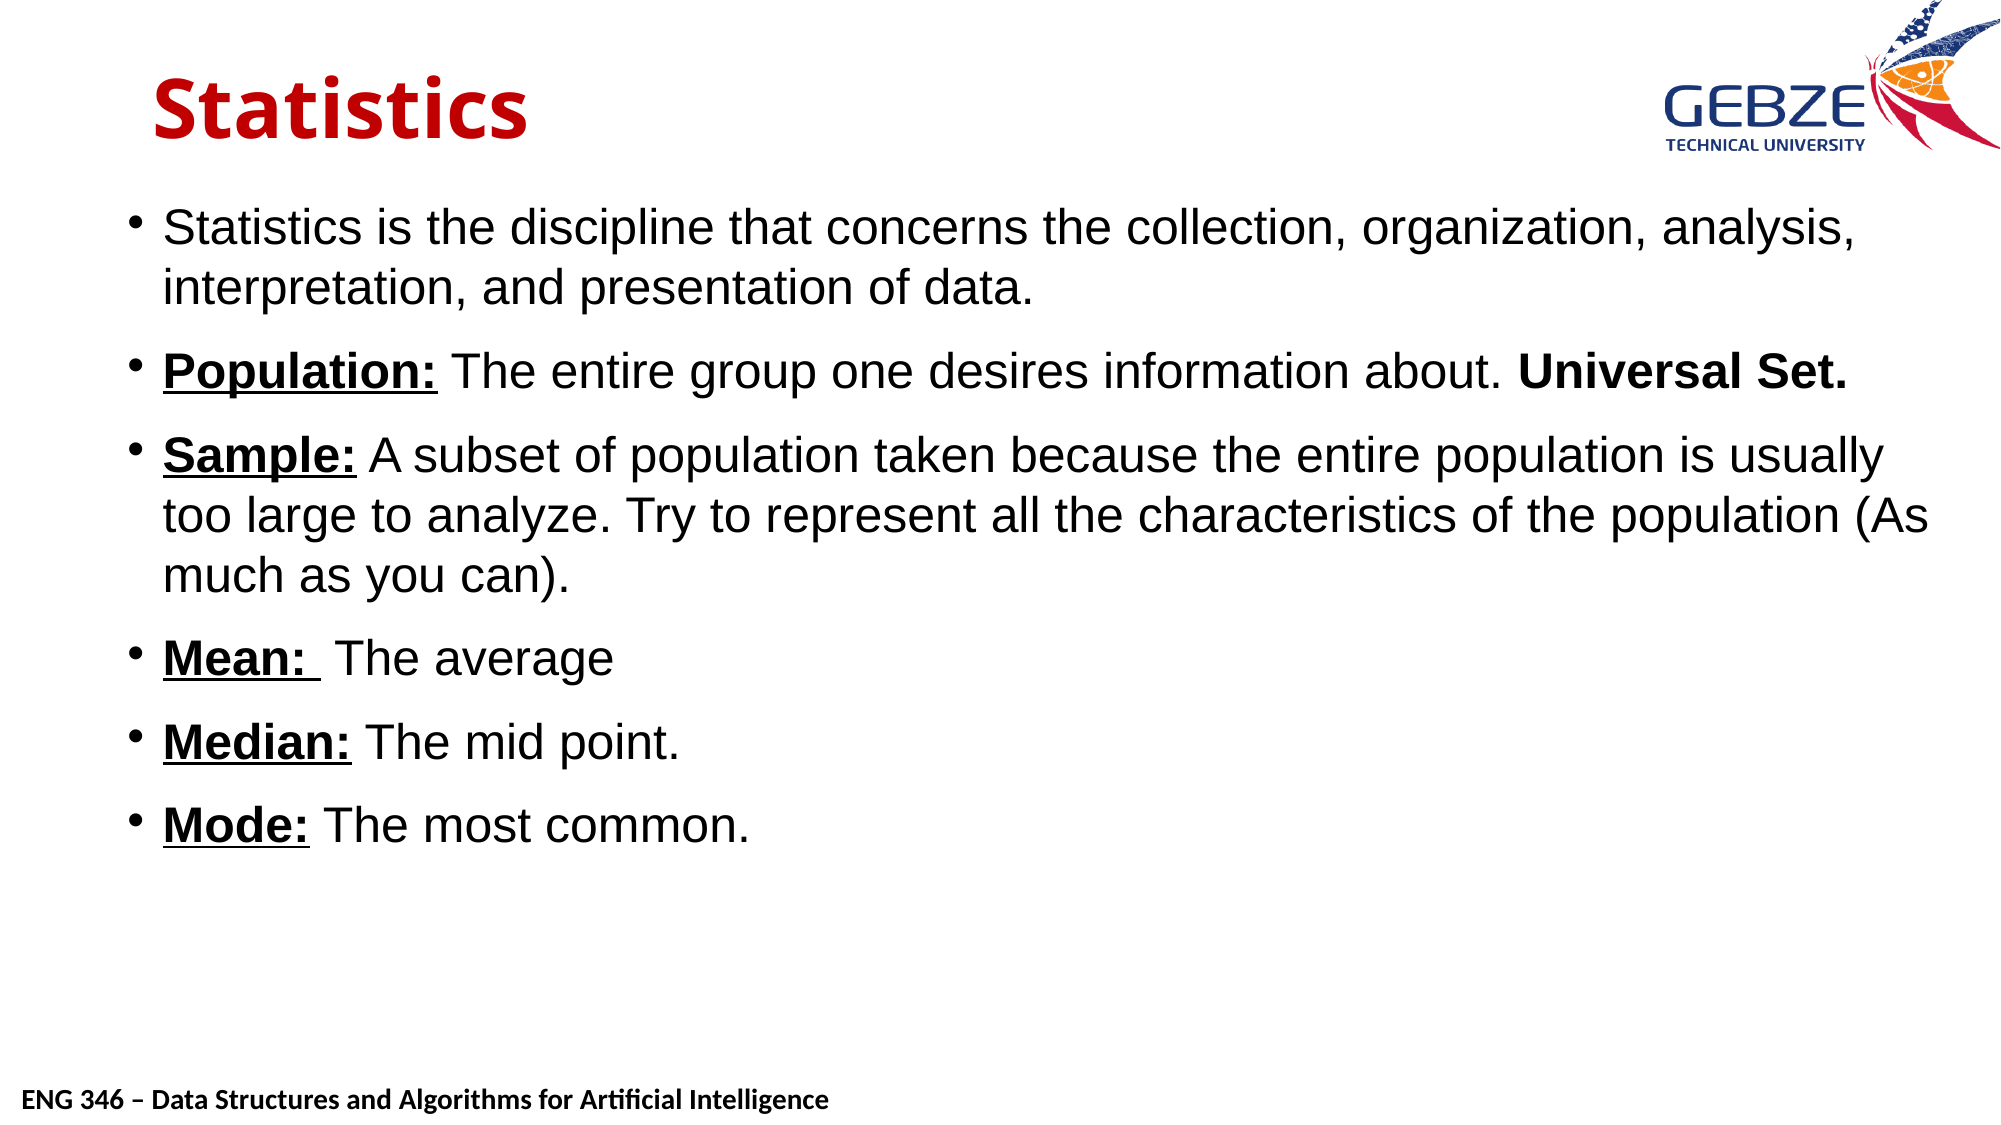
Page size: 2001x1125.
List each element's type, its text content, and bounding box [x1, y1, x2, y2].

text_box Statistics is the discipline that concerns the collection, organization, analysis, interpretation, and presentation of data. Population: The entire group one desires information about. Universal Set. Sample: A subset of population taken because the entire population is usually too large to analyze. Try to represent all the characteristics of the population (As much as you can). Mean: The average Median: The mid point. Mode: The most common. [112, 187, 1950, 1012]
picture [1665, 0, 2001, 151]
title Statistics [137, 59, 1650, 165]
